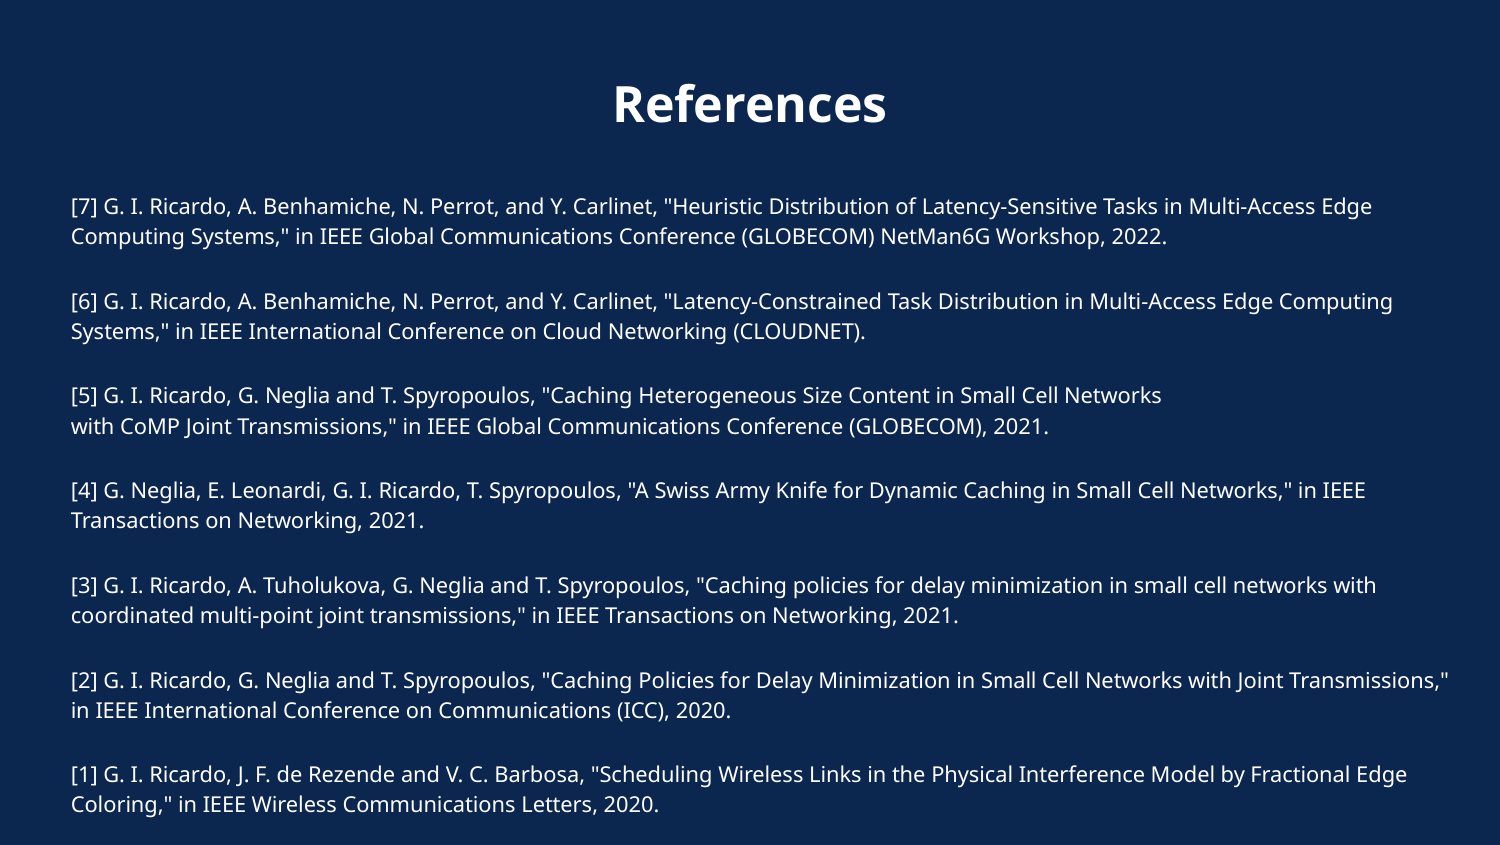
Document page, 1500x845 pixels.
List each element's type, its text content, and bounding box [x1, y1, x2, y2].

title References [322, 57, 1178, 213]
list [7] G. I. Ricardo, A. Benhamiche, N. Perrot, and Y. Carlinet, "Heuristic Distribution of Latency-Sensitive Tasks in Multi-Access Edge Computing Systems," in IEEE Global Communications Conference (GLOBECOM) NetMan6G Workshop, 2022. [6] G. I. Ricardo, A. Benhamiche, N. Perrot, and Y. Carlinet, "Latency-Constrained Task Distribution in Multi-Access Edge Computing Systems," in IEEE International Conference on Cloud Networking (CLOUDNET). [5] G. I. Ricardo, G. Neglia and T. Spyropoulos, "Caching Heterogeneous Size Content in Small Cell Networks with CoMP Joint Transmissions," in IEEE Global Communications Conference (GLOBECOM), 2021. [4] G. Neglia, E. Leonardi, G. I. Ricardo, T. Spyropoulos, "A Swiss Army Knife for Dynamic Caching in Small Cell Networks," in IEEE Transactions on Networking, 2021. [3] G. I. Ricardo, A. Tuholukova, G. Neglia and T. Spyropoulos, "Caching policies for delay minimization in small cell networks with coordinated multi-point joint transmissions," in IEEE Transactions on Networking, 2021. [2] G. I. Ricardo, G. Neglia and T. Spyropoulos, "Caching Policies for Delay Minimization in Small Cell Networks with Joint Transmissions," in IEEE International Conference on Communications (ICC), 2020. [1] G. I. Ricardo, J. F. de Rezende and V. C. Barbosa, "Scheduling Wireless Links in the Physical Interference Model by Fractional Edge Coloring," in IEEE Wireless Communications Letters, 2020. [42, 173, 1463, 751]
